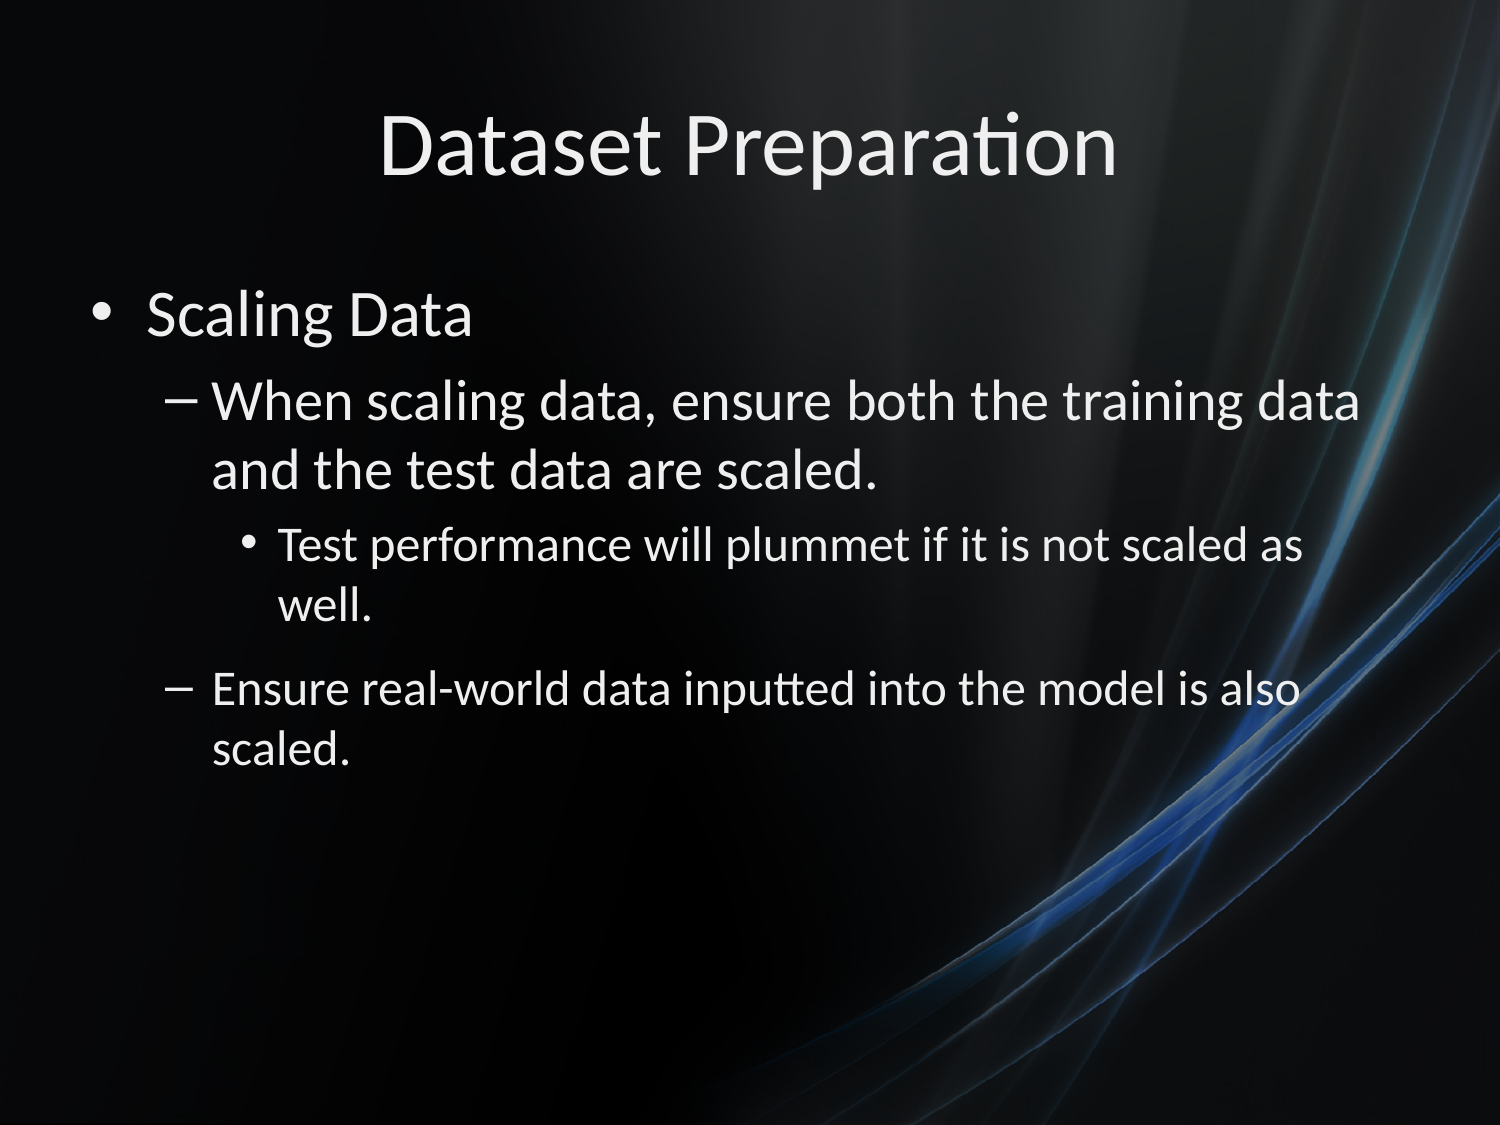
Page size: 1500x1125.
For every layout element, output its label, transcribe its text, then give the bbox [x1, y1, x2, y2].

list Scaling Data When scaling data, ensure both the training data and the test data are scaled. Test performance will plummet if it is not scaled as well. Ensure real-world data inputted into the model is also scaled. [75, 262, 1425, 1005]
picture [0, 0, 1500, 1125]
title Dataset Preparation [75, 45, 1425, 233]
